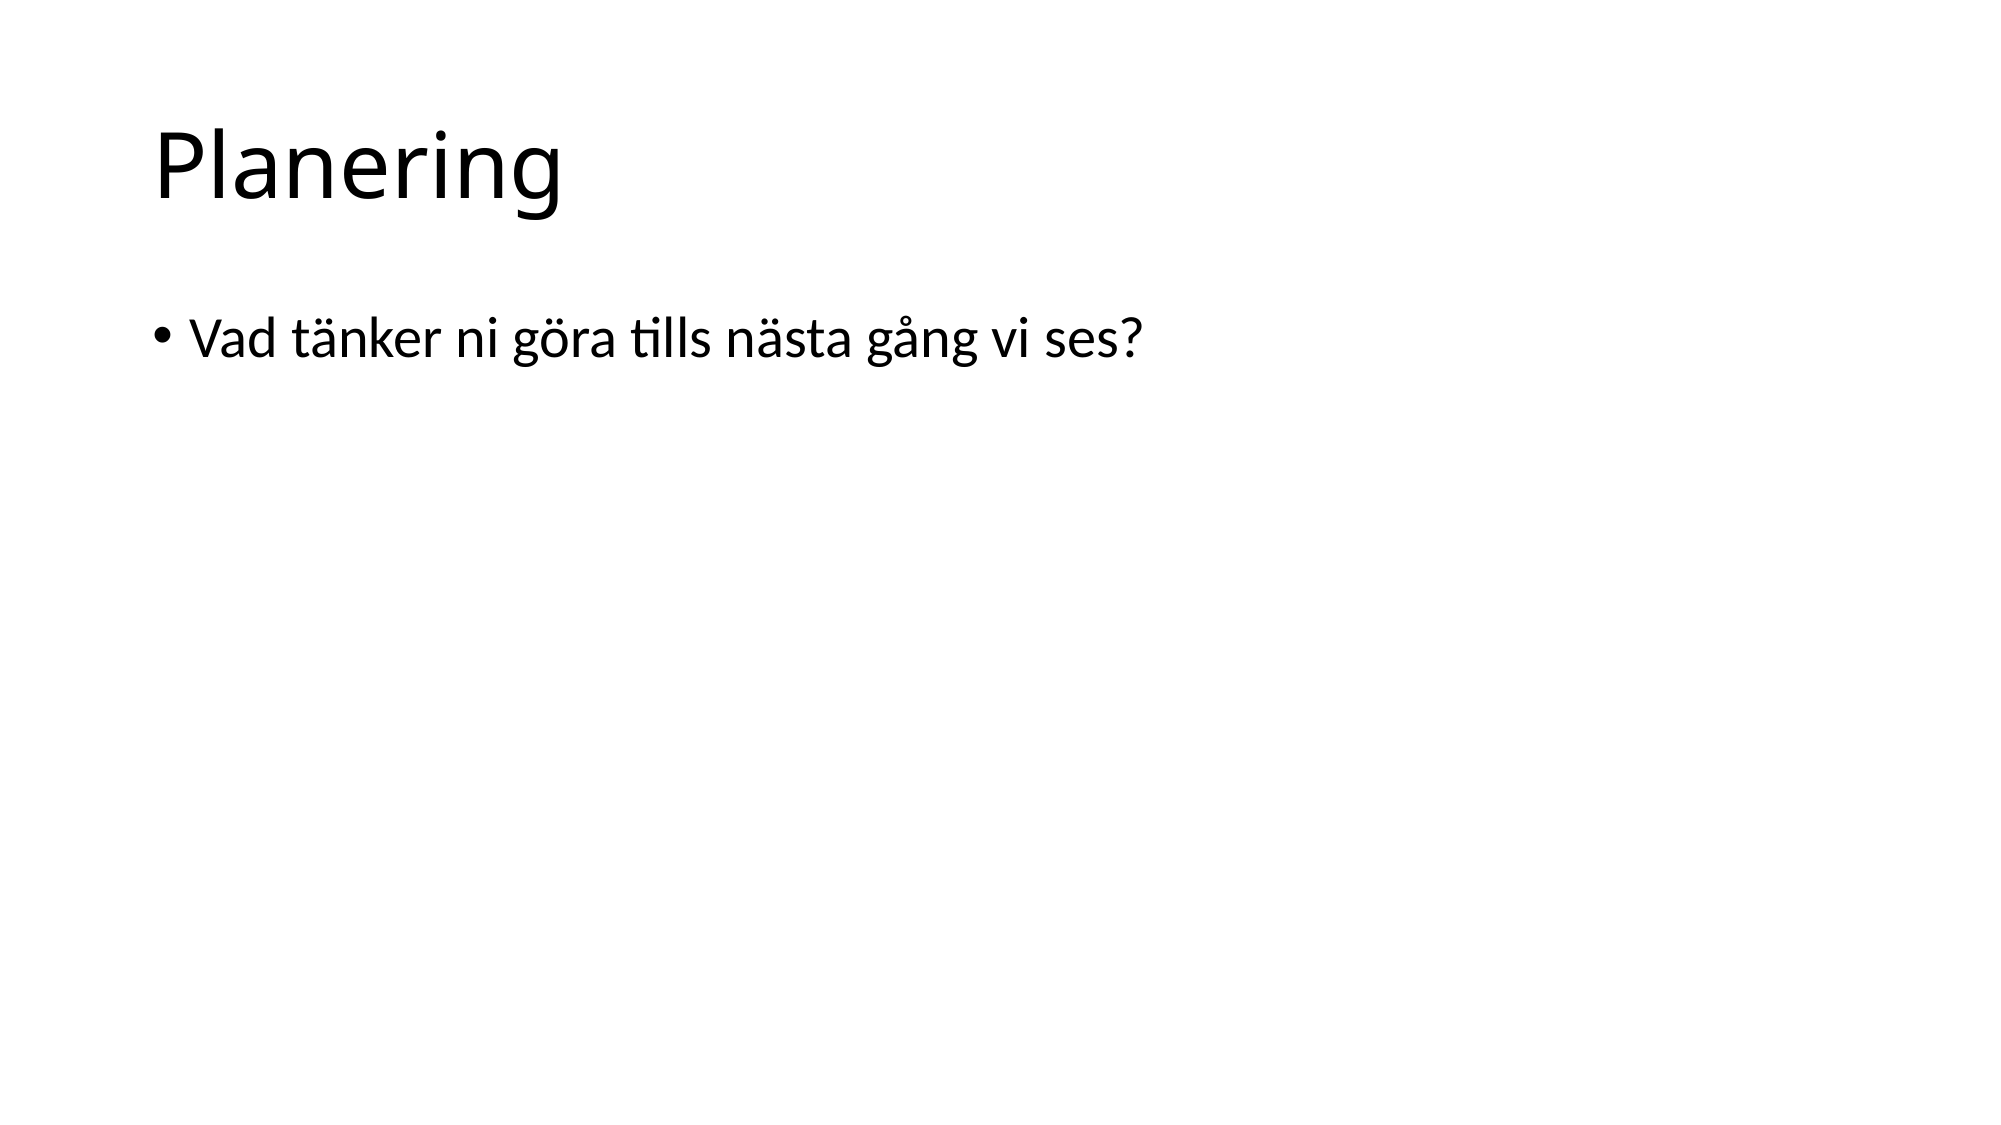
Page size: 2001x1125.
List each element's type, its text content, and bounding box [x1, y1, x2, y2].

title Planering [137, 59, 1863, 278]
list Vad tänker ni göra tills nästa gång vi ses? [137, 299, 1863, 1014]
